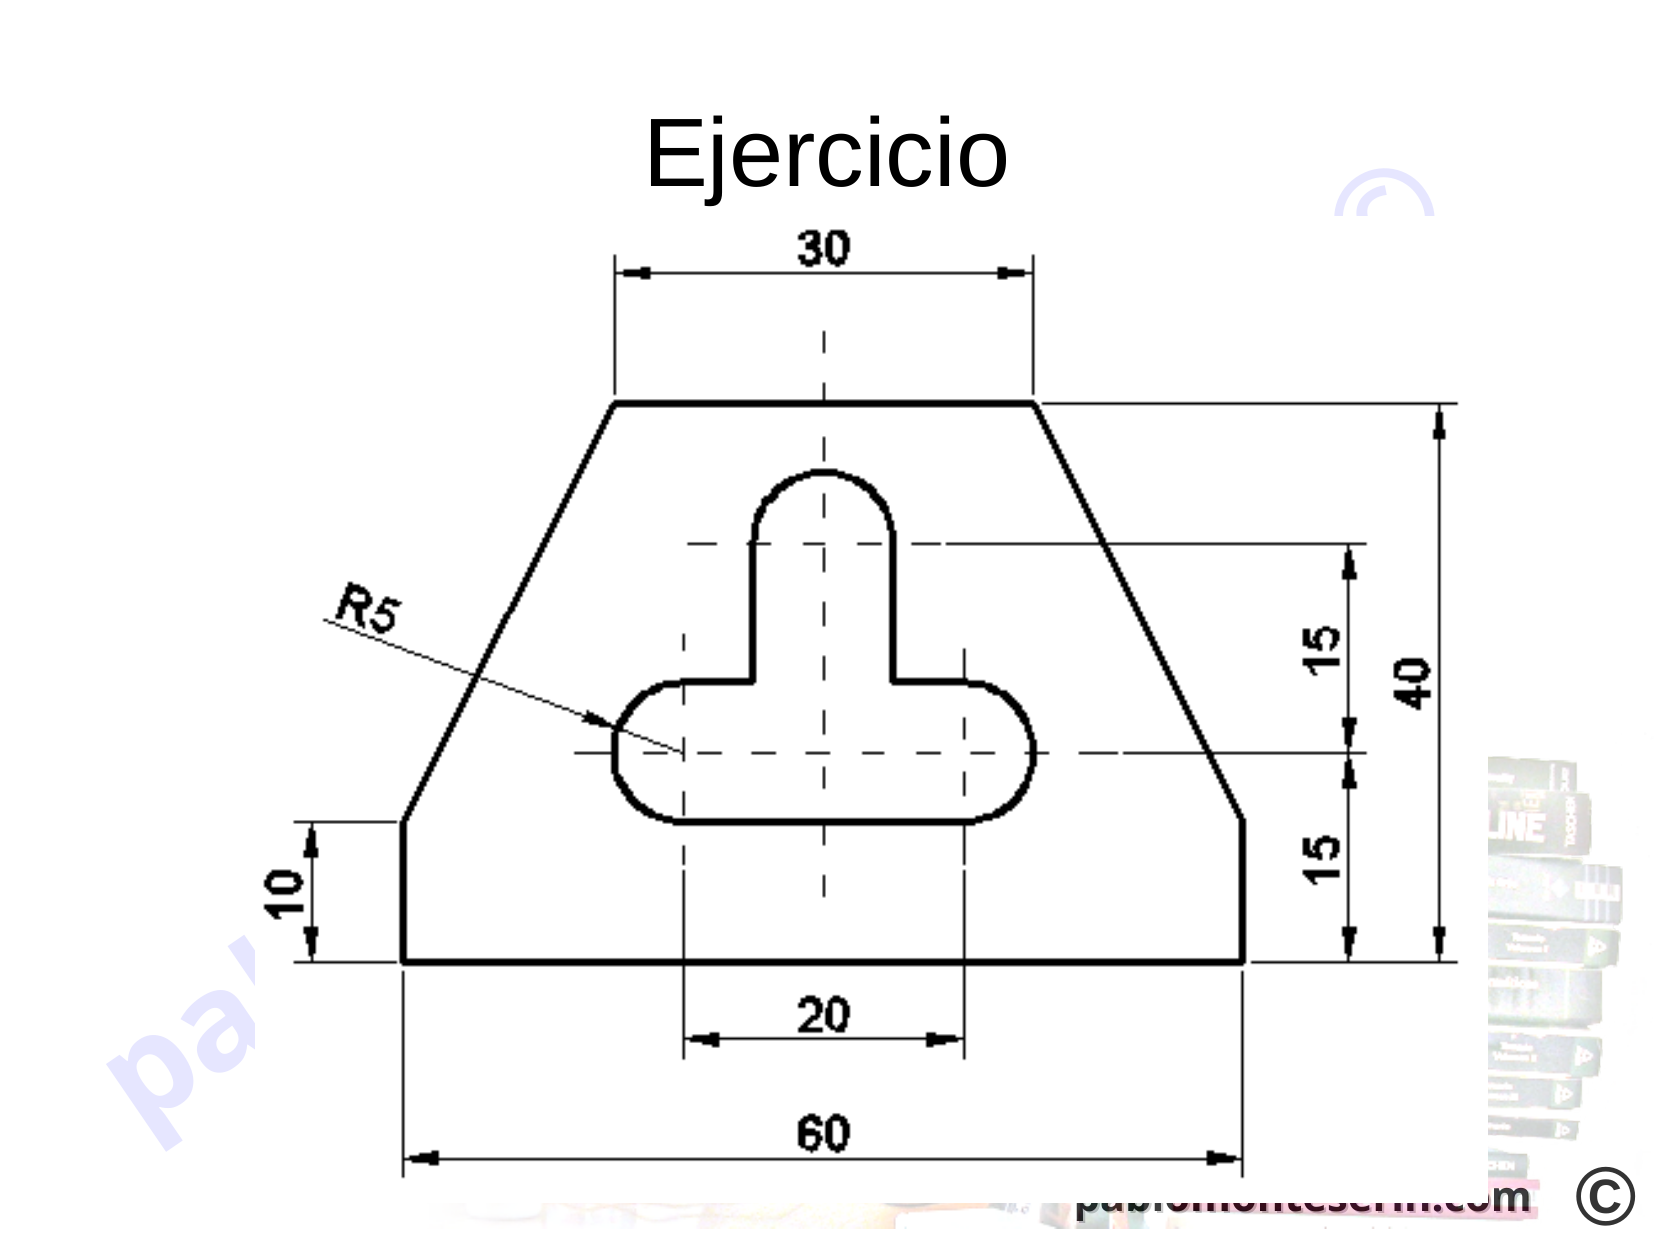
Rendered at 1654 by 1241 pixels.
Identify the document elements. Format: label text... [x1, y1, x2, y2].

picture [255, 216, 1654, 1229]
title Ejercicio [82, 49, 1571, 257]
